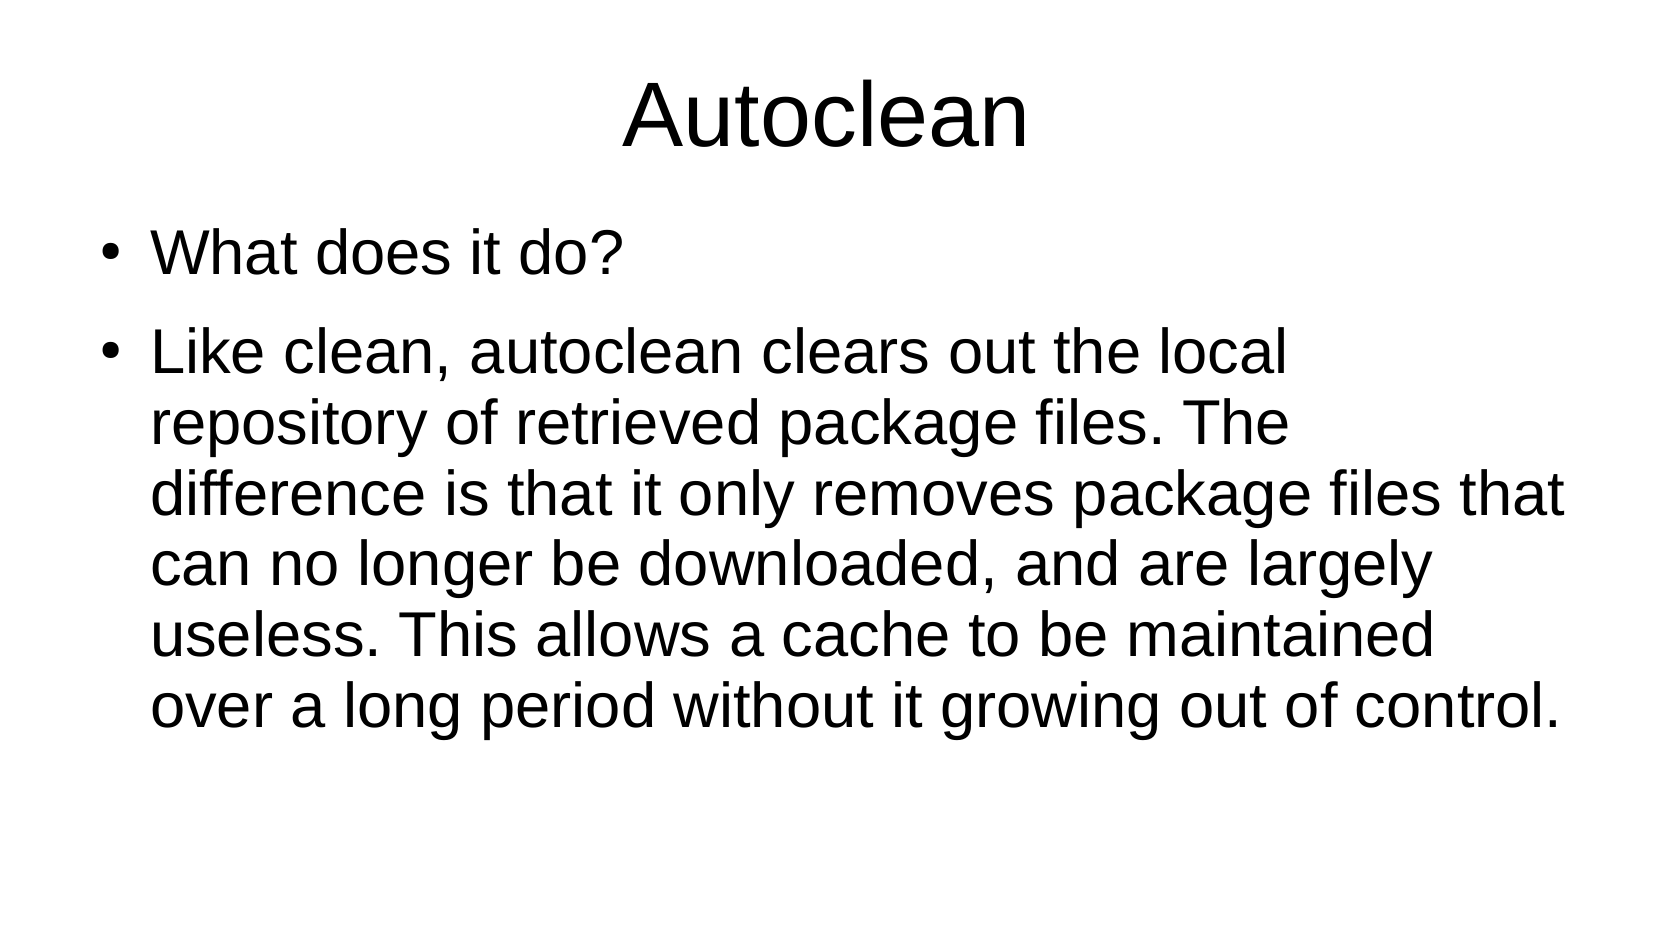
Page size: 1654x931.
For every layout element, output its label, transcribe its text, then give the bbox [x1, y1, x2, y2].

title Autoclean [82, 37, 1571, 193]
list What does it do? Like clean, autoclean clears out the local repository of retrieved package files. The difference is that it only removes package files that can no longer be downloaded, and are largely useless. This allows a cache to be maintained over a long period without it growing out of control. [82, 217, 1571, 758]
